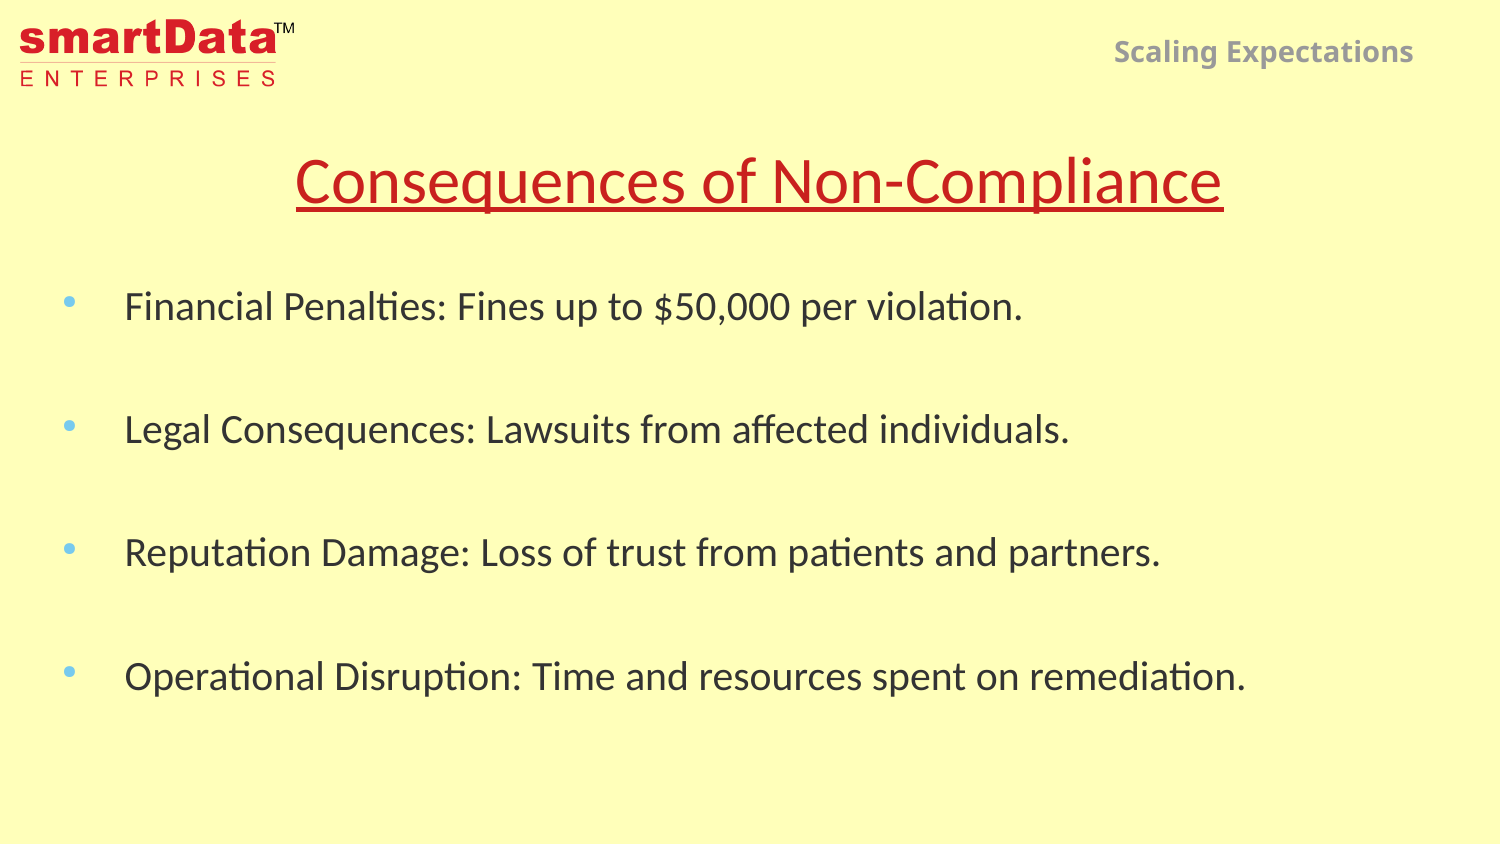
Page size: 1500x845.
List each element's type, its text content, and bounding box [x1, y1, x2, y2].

text_box Scaling Expectations [1039, 18, 1490, 94]
text_box Consequences of Non-Compliance Financial Penalties: Fines up to $50,000 per violation. Legal Consequences: Lawsuits from affected individuals. Reputation Damage: Loss of trust from patients and partners. Operational Disruption: Time and resources spent on remediation. [29, 41, 1490, 798]
picture [0, 18, 295, 108]
